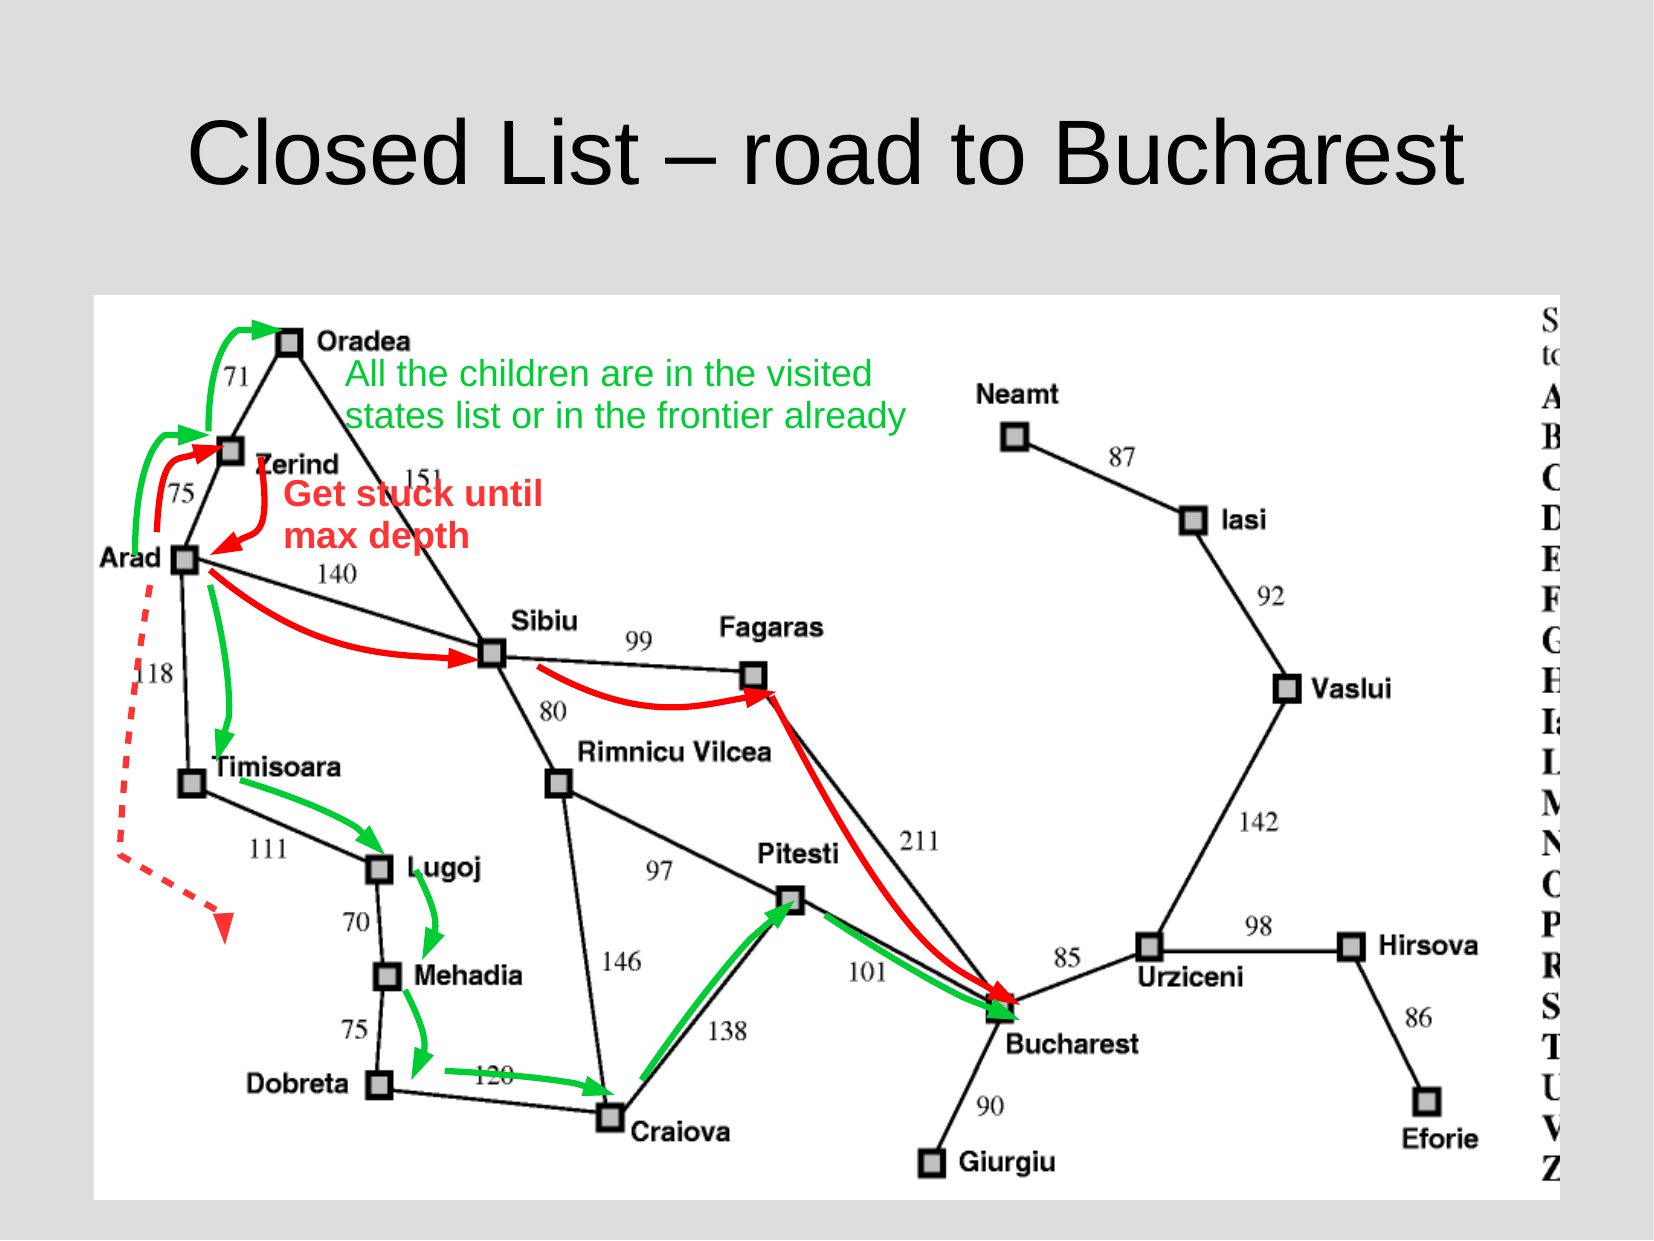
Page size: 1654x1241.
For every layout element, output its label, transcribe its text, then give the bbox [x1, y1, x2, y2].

picture [93, 295, 1561, 1201]
title Closed List – road to Bucharest [82, 49, 1571, 257]
text_box Get stuck until max depth [268, 465, 571, 563]
text_box All the children are in the visited states list or in the frontier already [330, 345, 946, 451]
